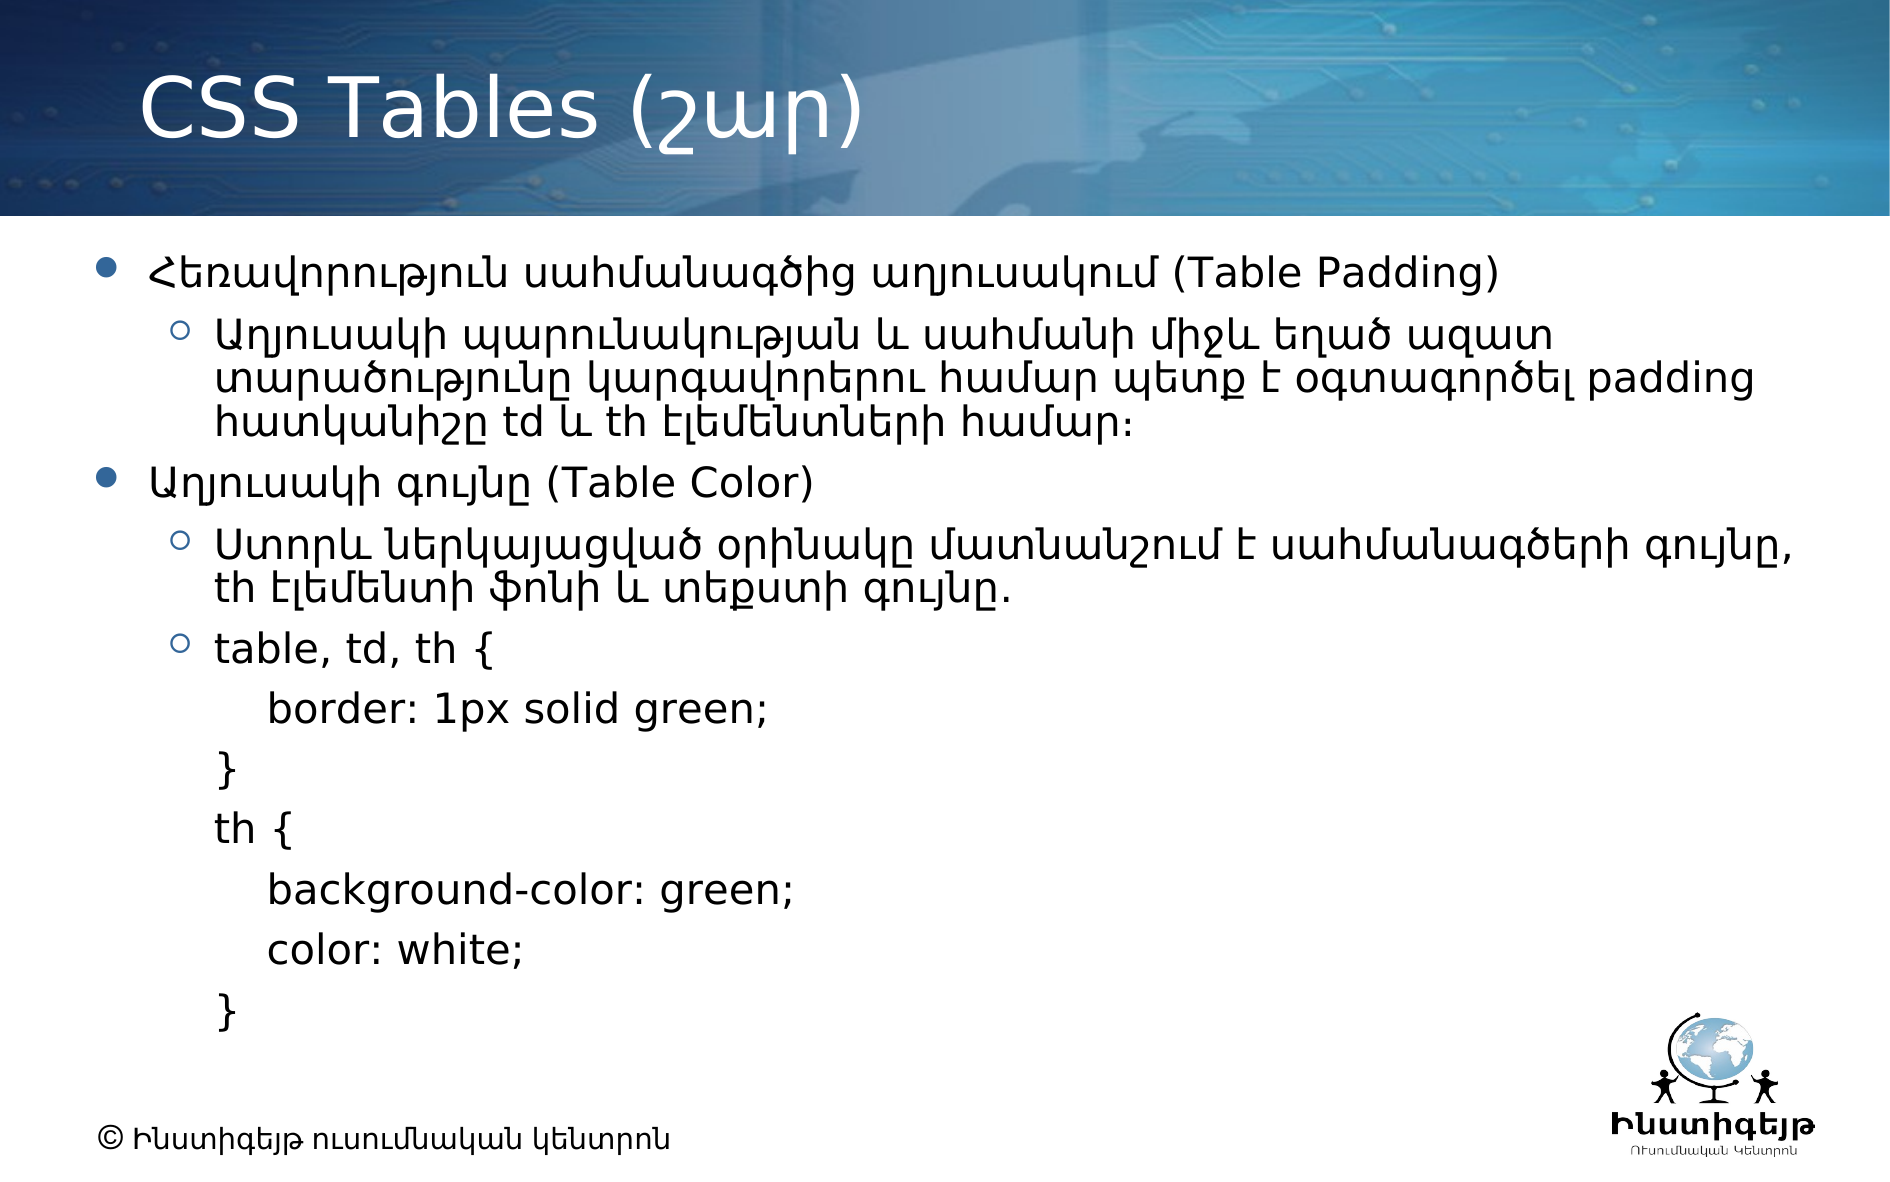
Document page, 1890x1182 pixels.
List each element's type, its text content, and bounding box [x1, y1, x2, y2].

list Հեռավորություն սահմանագծից աղյուսակում (Table Padding) Աղյուսակի պարունակության և սահմանի միջև եղած ազատ տարածությունը կարգավորերու համար պետք է օգտագործել padding հատկանիշը td և th էլեմենտների համար։ Աղյուսակի գույնը (Table Color) Ստորև ներկայացված օրինակը մատնանշում է սահմանագծերի գույնը, th էլեմենտի ֆոնի և տեքստի գույնը․ table, td, th { border: 1px solid green; } th { background-color: green; color: white; } [93, 252, 1820, 277]
picture [0, 0, 1890, 216]
text_box CSS Tables (շար) [138, 82, 1801, 96]
picture [1612, 1012, 1815, 1157]
